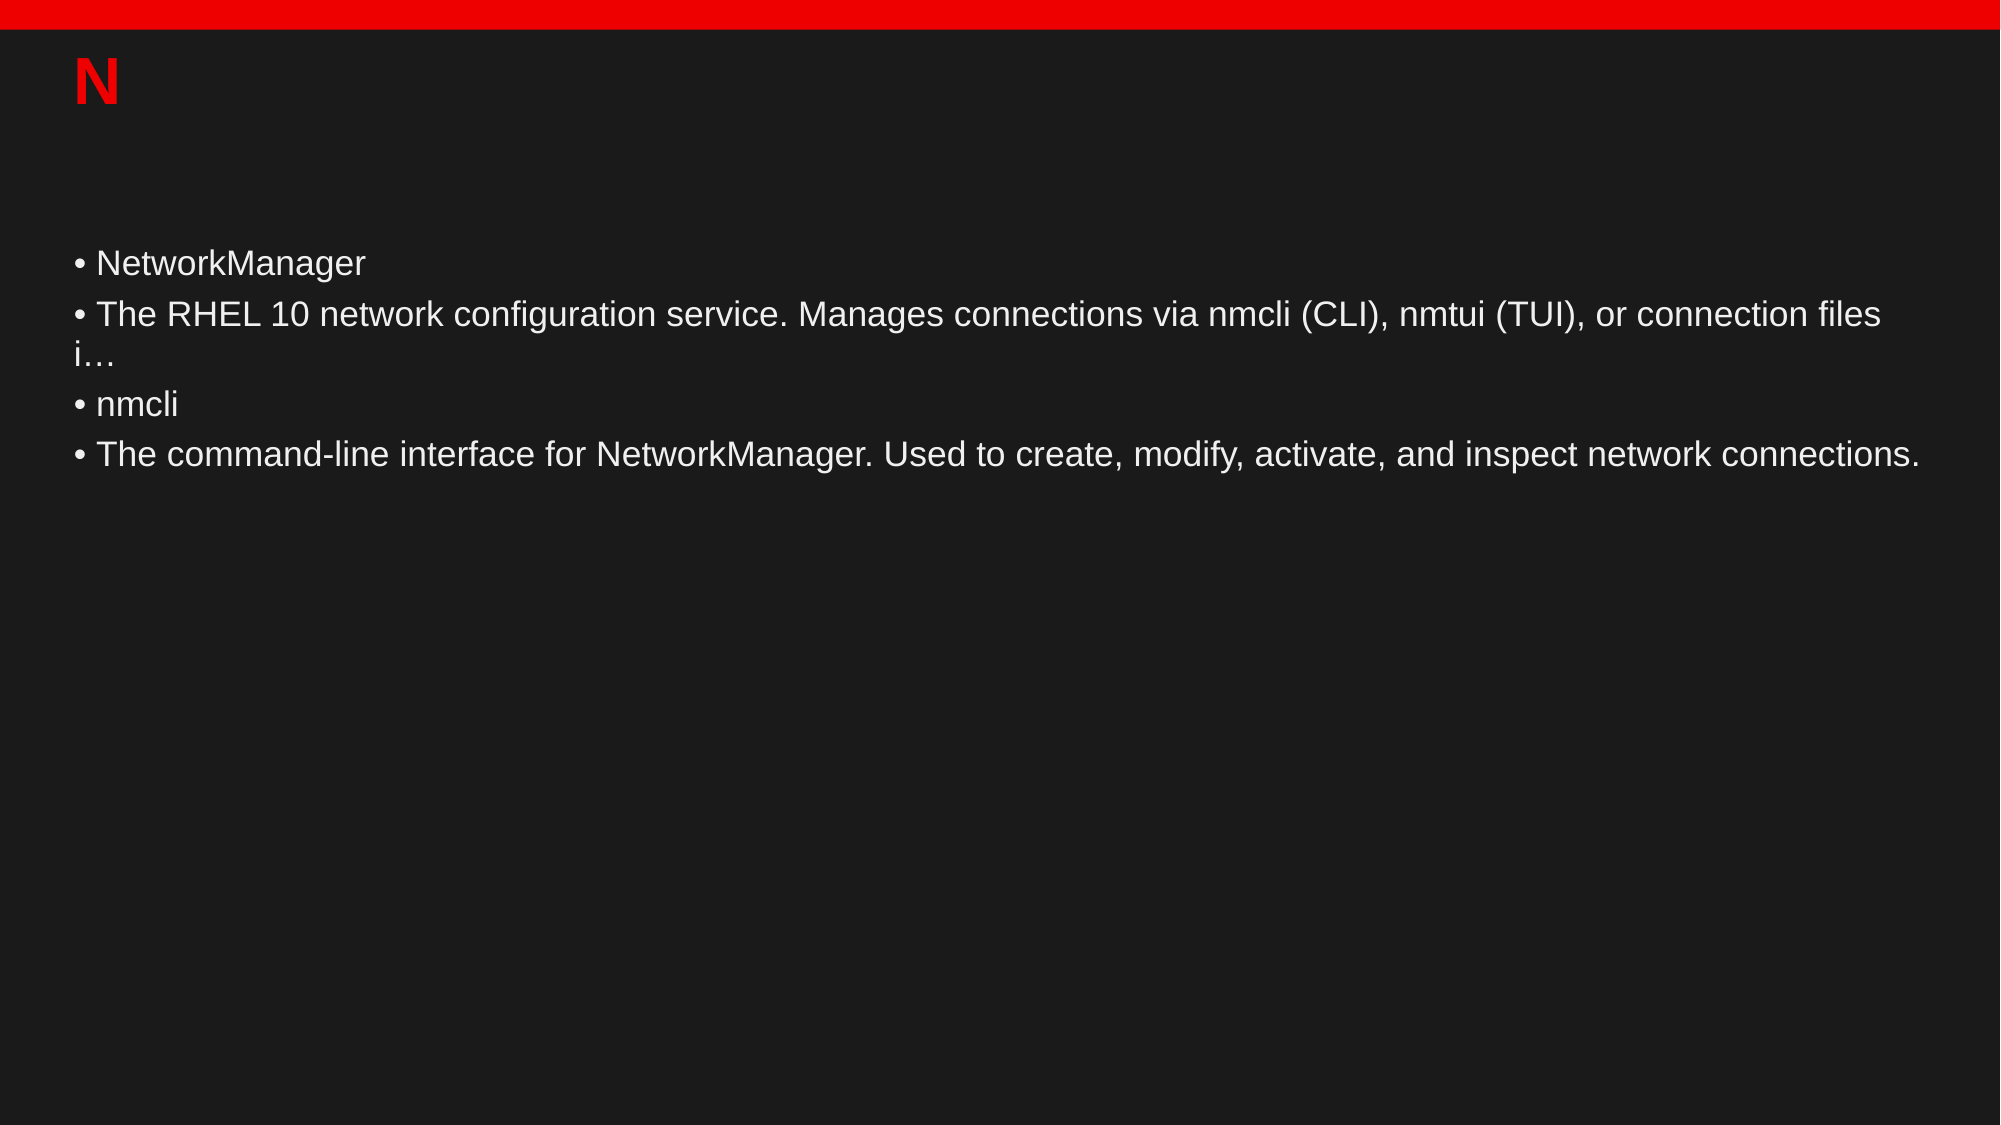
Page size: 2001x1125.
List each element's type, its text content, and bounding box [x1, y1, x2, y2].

text_box • NetworkManager • The RHEL 10 network configuration service. Manages connections via nmcli (CLI), nmtui (TUI), or connection files i… • nmcli • The command-line interface for NetworkManager. Used to create, modify, activate, and inspect network connections. [59, 236, 1942, 1037]
text_box N [59, 36, 1942, 208]
text_box [0, 0, 2001, 30]
